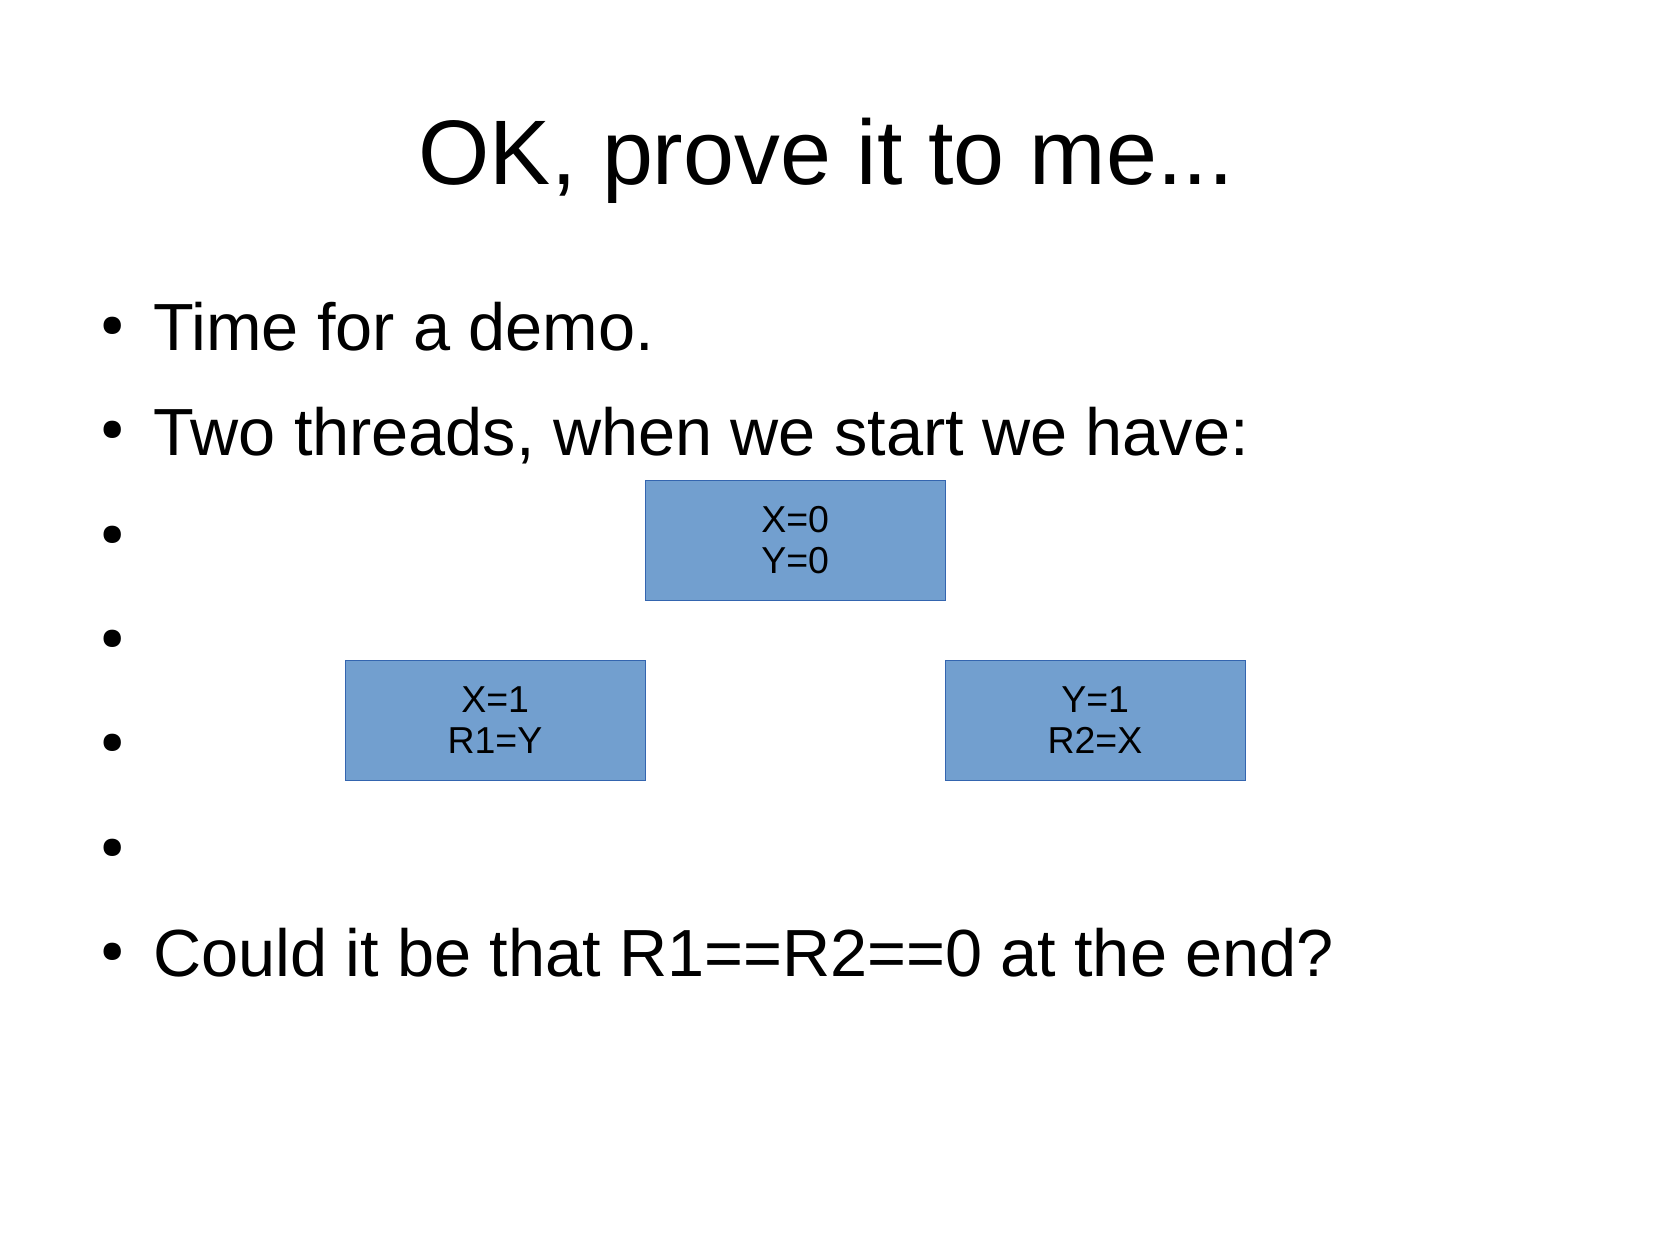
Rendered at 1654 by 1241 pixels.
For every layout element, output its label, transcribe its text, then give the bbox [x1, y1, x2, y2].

title OK, prove it to me... [82, 49, 1571, 257]
text_box X=1 R1=Y [345, 660, 646, 781]
text_box X=0 Y=0 [645, 480, 946, 601]
text_box Y=1 R2=X [945, 660, 1246, 781]
list Time for a demo. Two threads, when we start we have: Could it be that R1==R2==0 at the end? [82, 290, 1571, 1010]
